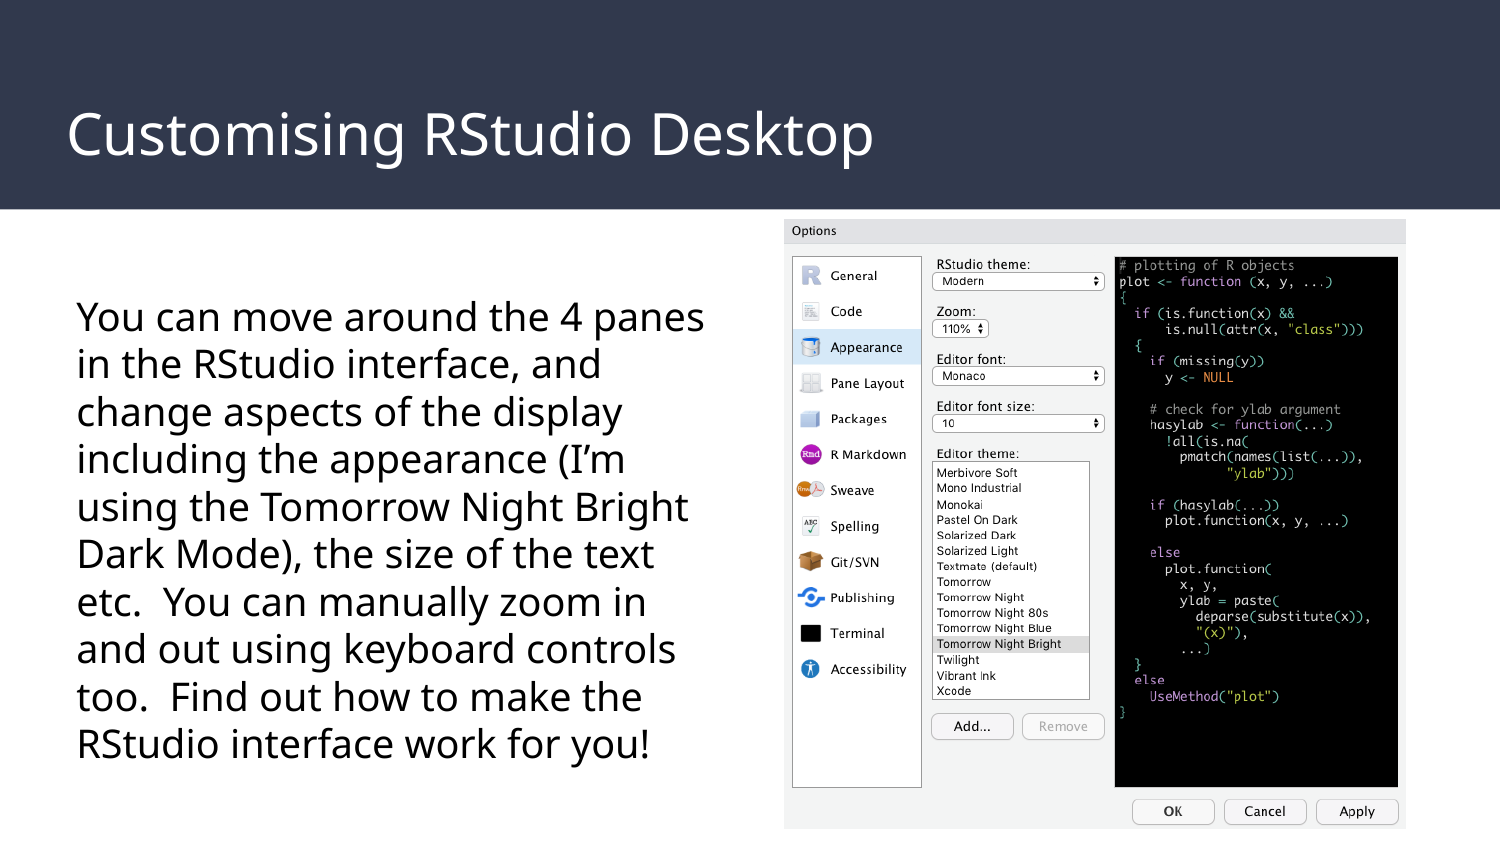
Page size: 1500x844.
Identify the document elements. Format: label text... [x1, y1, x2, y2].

picture [784, 219, 1406, 829]
text_box You can move around the 4 panes in the RStudio interface, and change aspects of the display including the appearance (I’m using the Tomorrow Night Bright Dark Mode), the size of the text etc. You can manually zoom in and out using keyboard controls too. Find out how to make the RStudio interface work for you! [61, 276, 721, 772]
title Customising RStudio Desktop [51, 82, 1449, 185]
